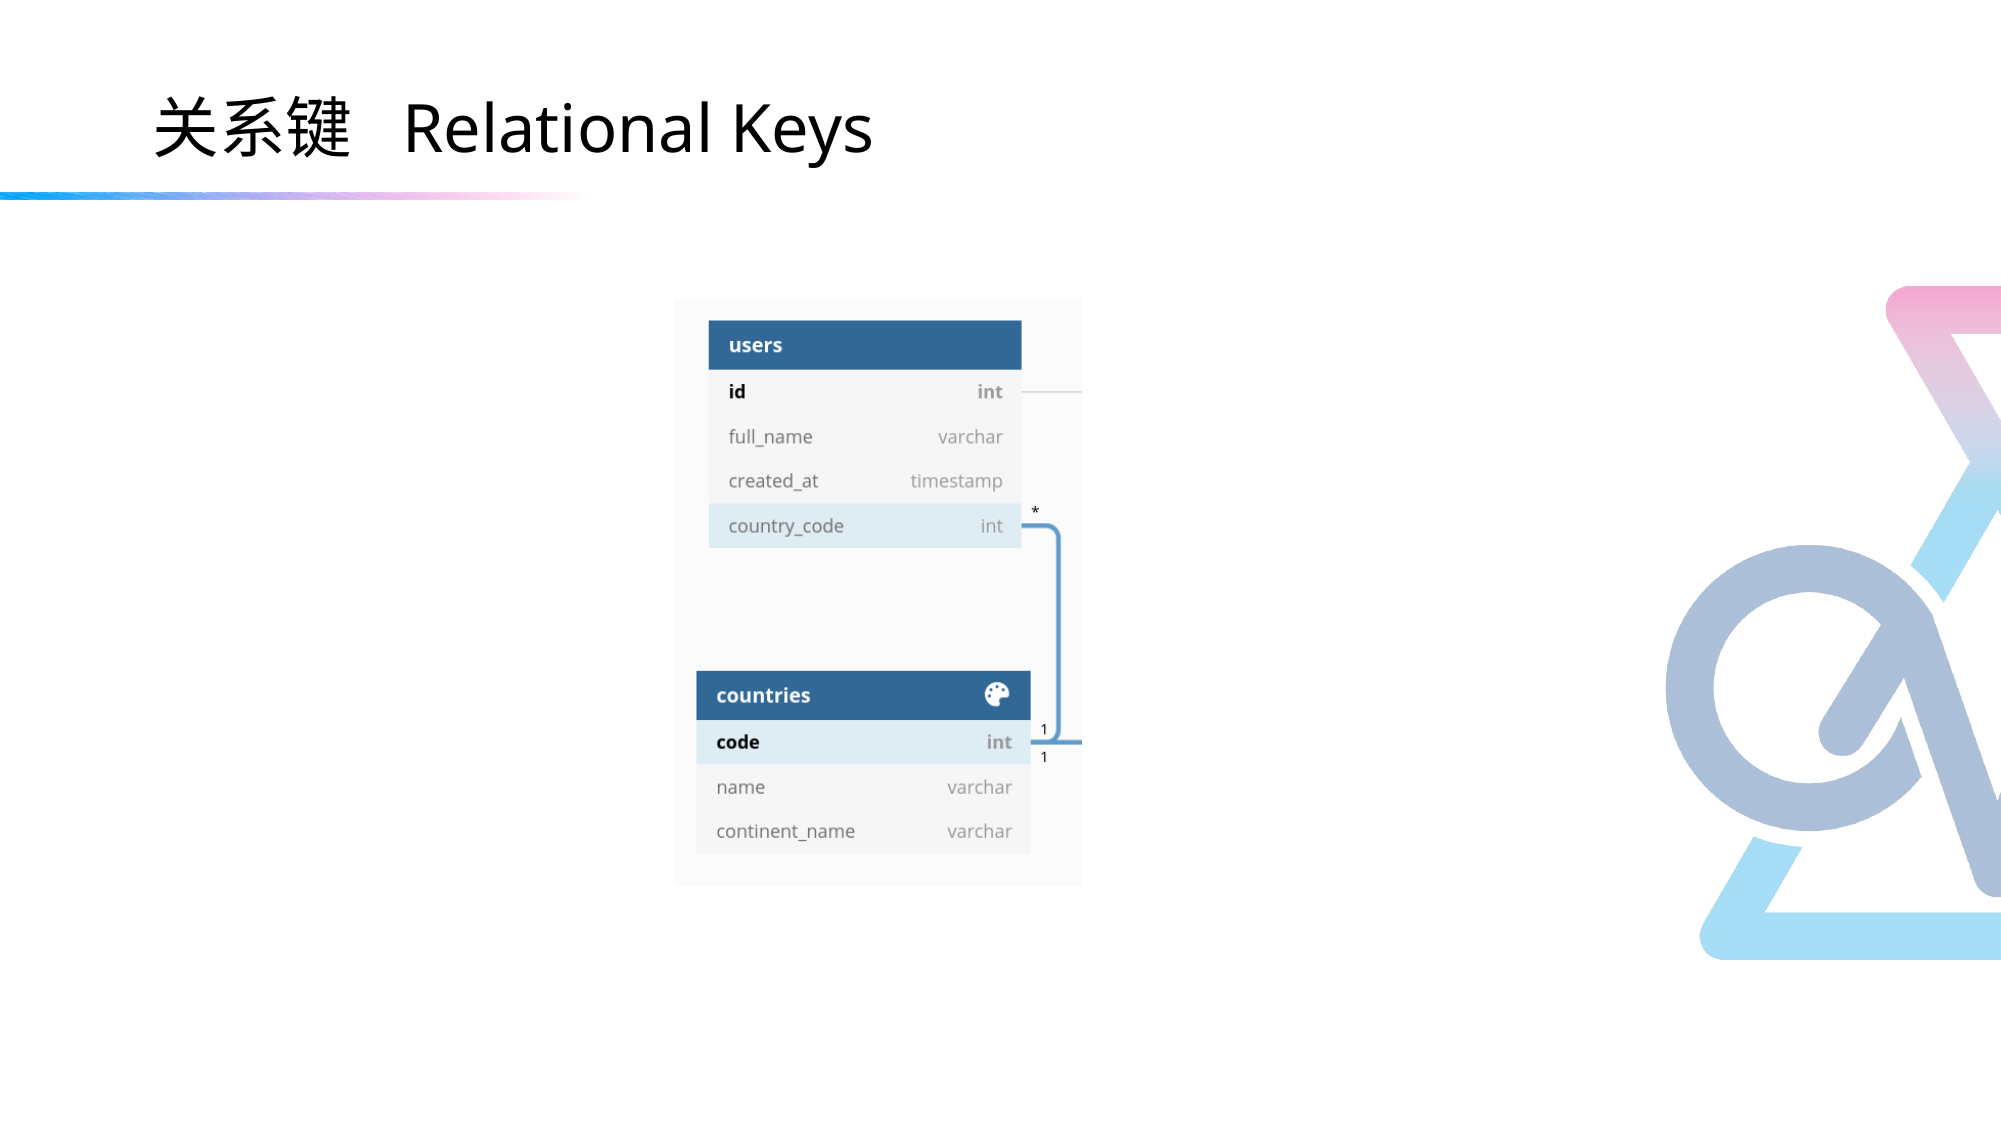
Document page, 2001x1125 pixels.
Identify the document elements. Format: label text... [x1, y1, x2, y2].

picture [21, 192, 47, 200]
picture [675, 299, 1082, 886]
title 关系键 Relational Keys [137, 46, 1863, 216]
picture [7, 192, 19, 198]
